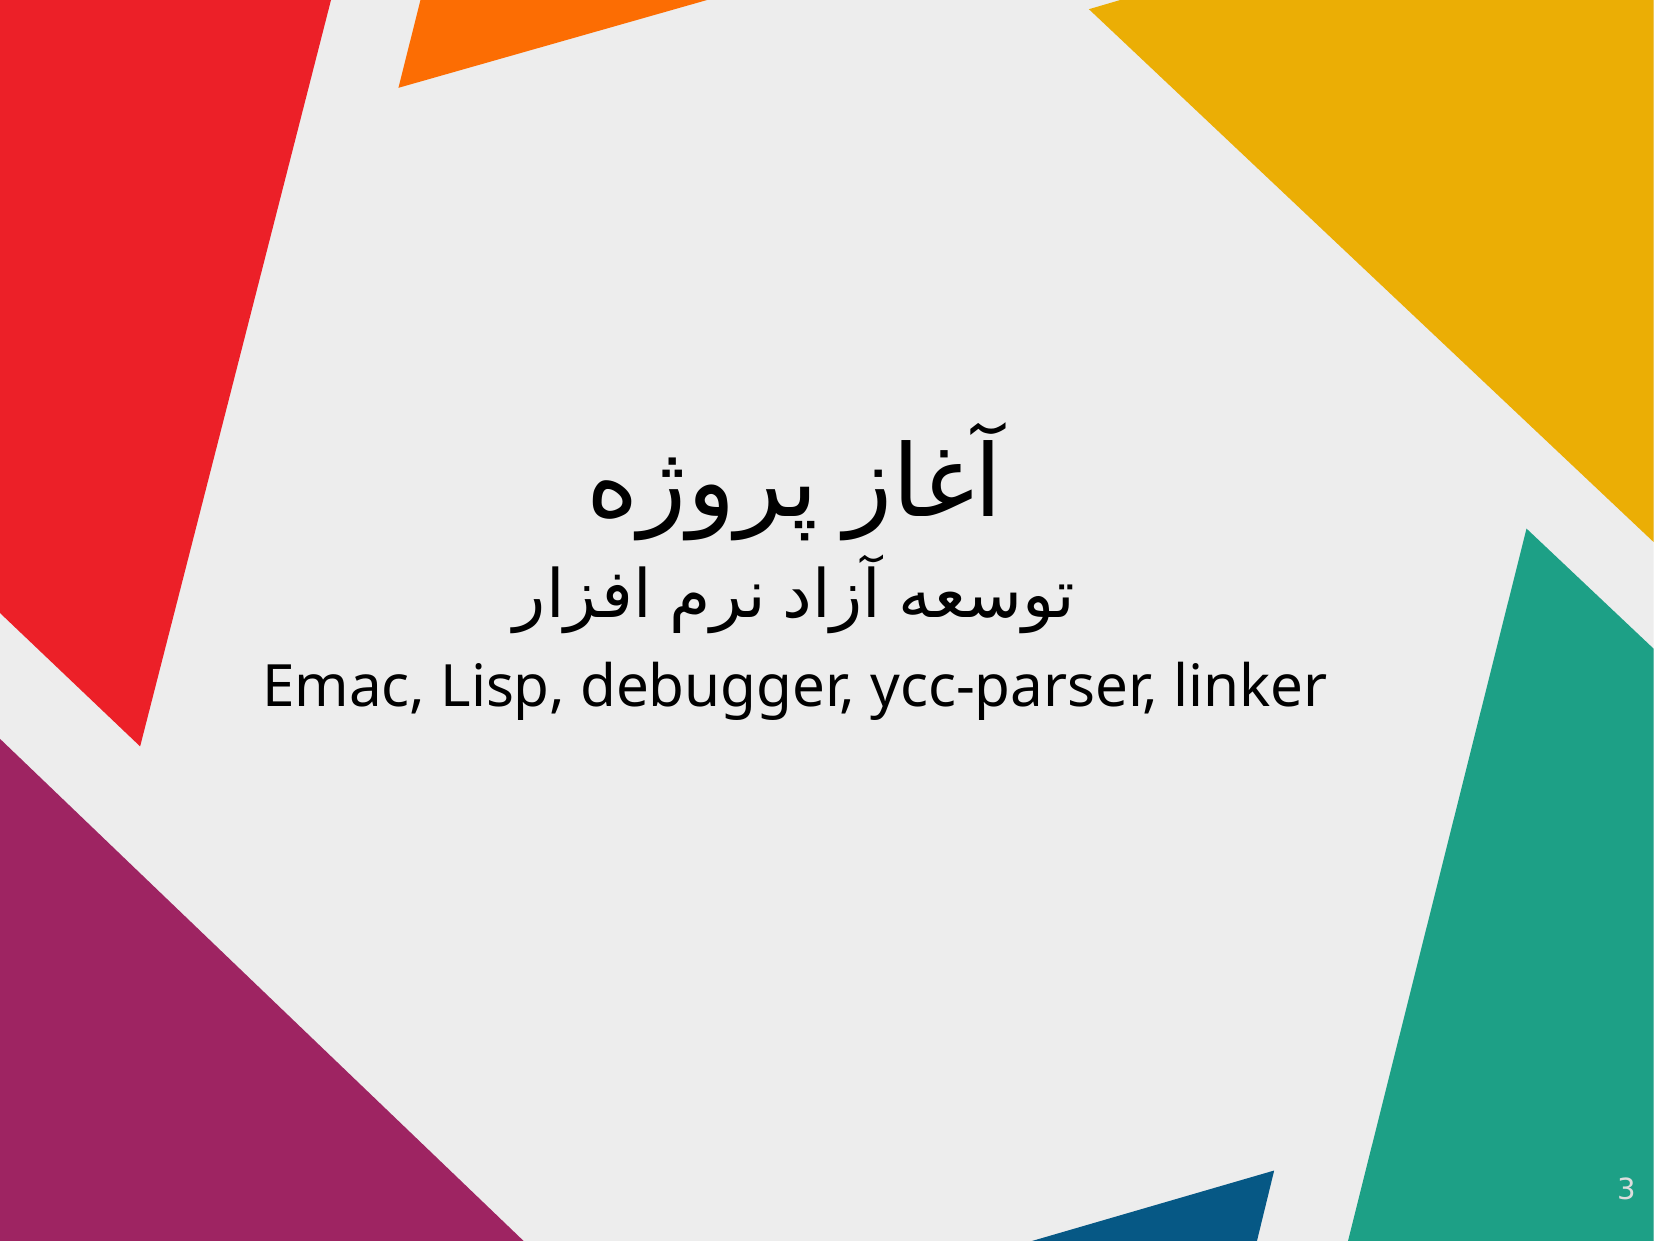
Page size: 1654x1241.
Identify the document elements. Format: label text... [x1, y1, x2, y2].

text_box آغاز پروژه توسعه آزاد نرم افزار Emac, Lisp, debugger, ycc-parser, linker [240, 420, 1351, 910]
